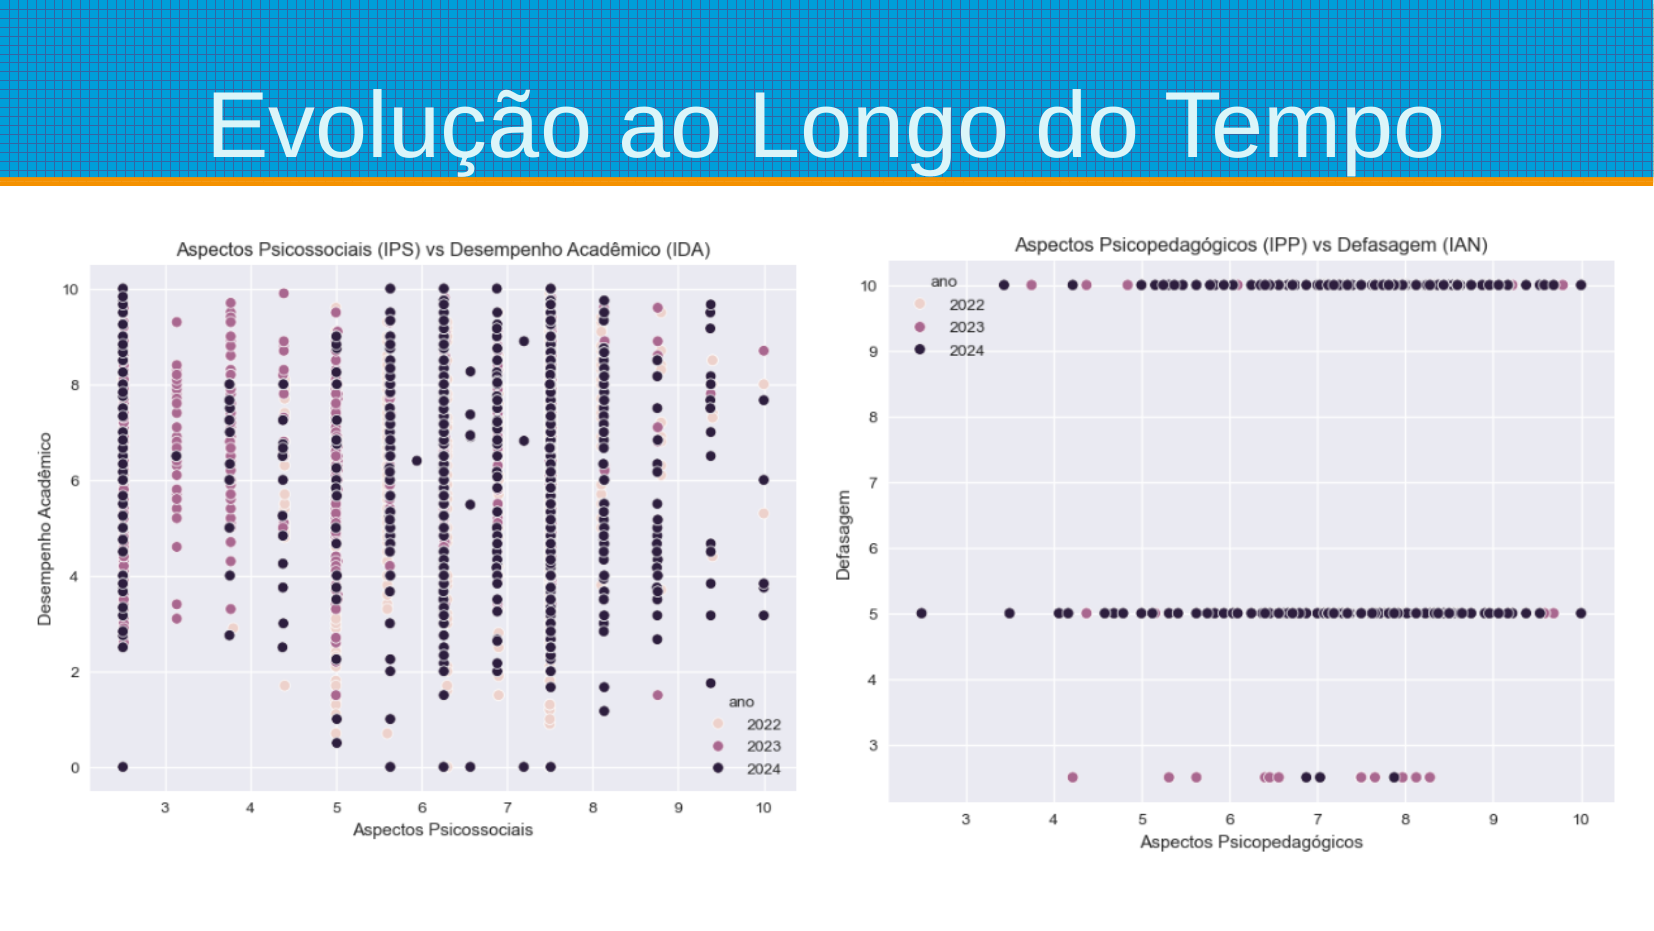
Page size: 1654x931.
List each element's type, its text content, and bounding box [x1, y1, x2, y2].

title Evolução ao Longo do Tempo [82, 14, 1571, 178]
picture [29, 236, 804, 844]
picture [826, 227, 1625, 857]
